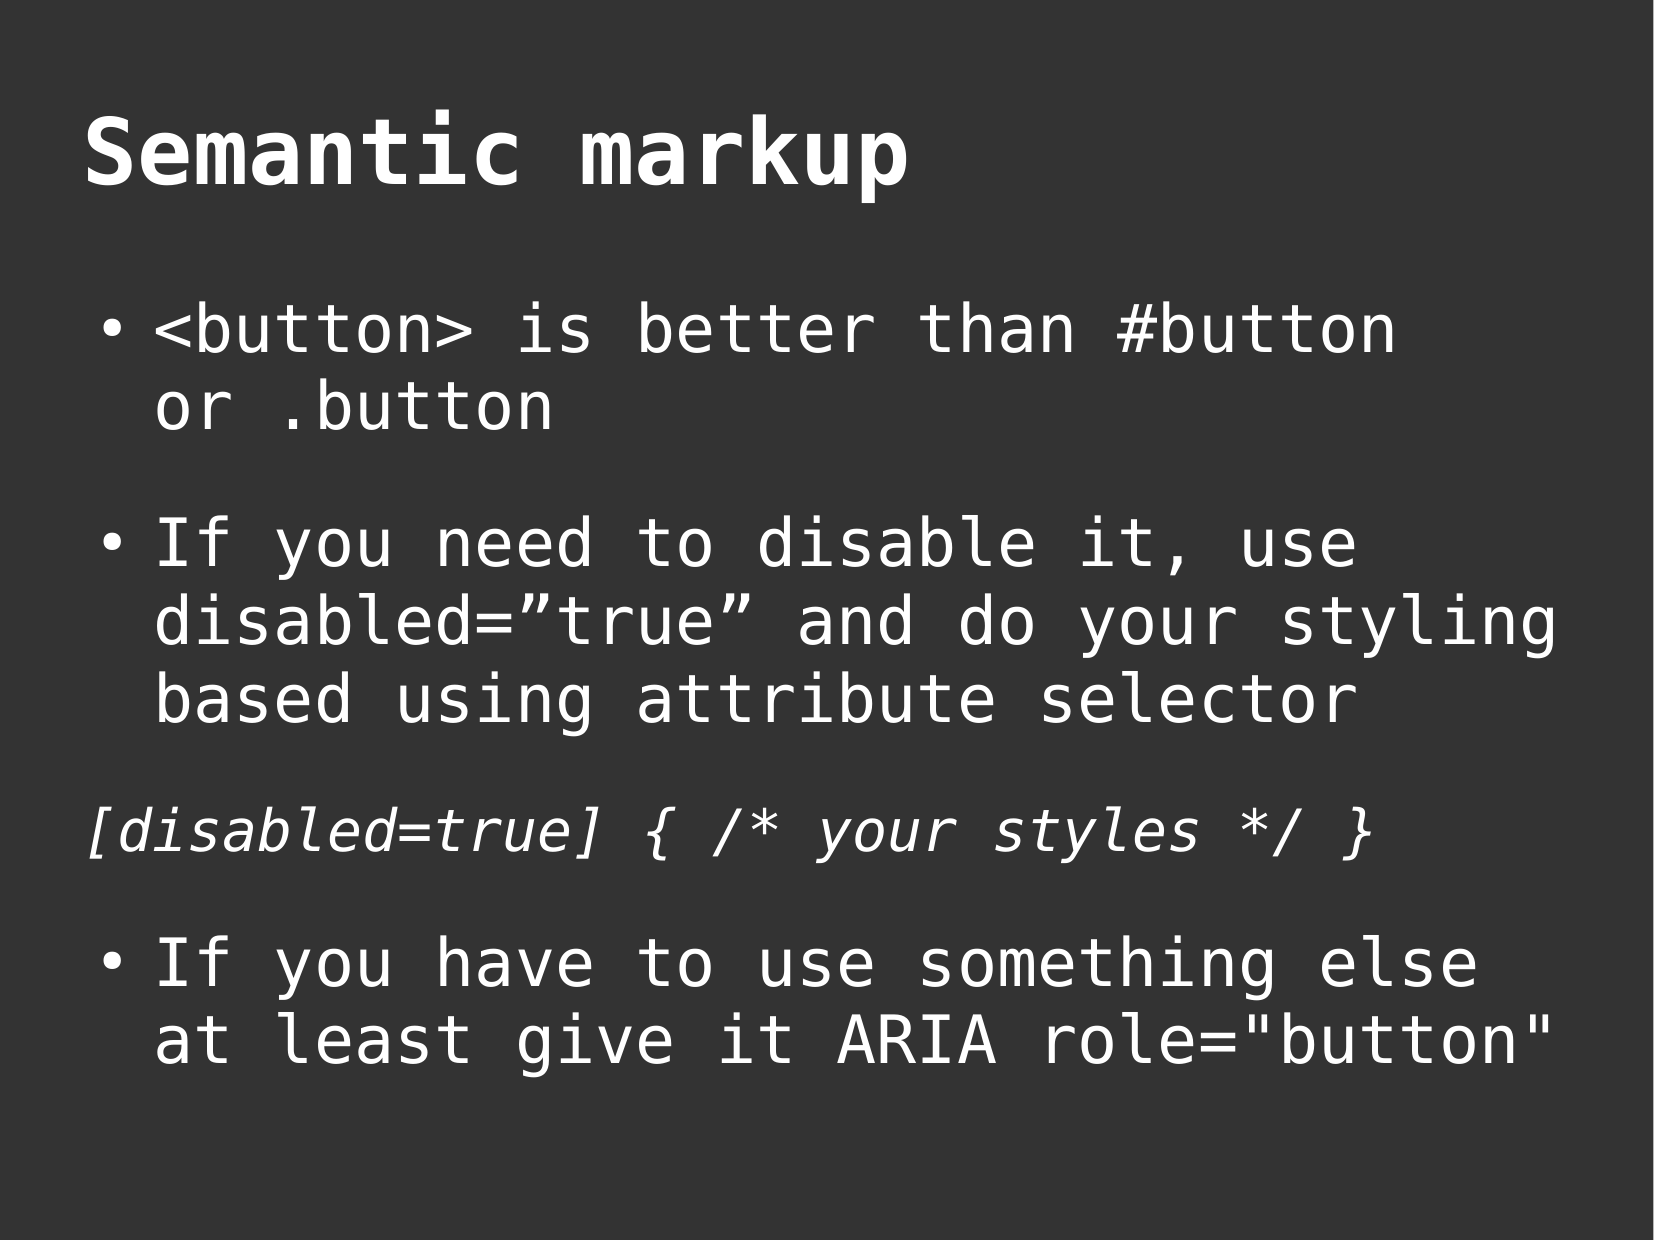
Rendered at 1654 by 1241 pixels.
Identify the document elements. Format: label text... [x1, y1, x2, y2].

list <button> is better than #button or .button If you need to disable it, use disabled=”true” and do your styling based using attribute selector [disabled=true] { /* your styles */ } If you have to use something else at least give it ARIA role="button" [82, 290, 1571, 1182]
title Semantic markup [82, 49, 1571, 257]
